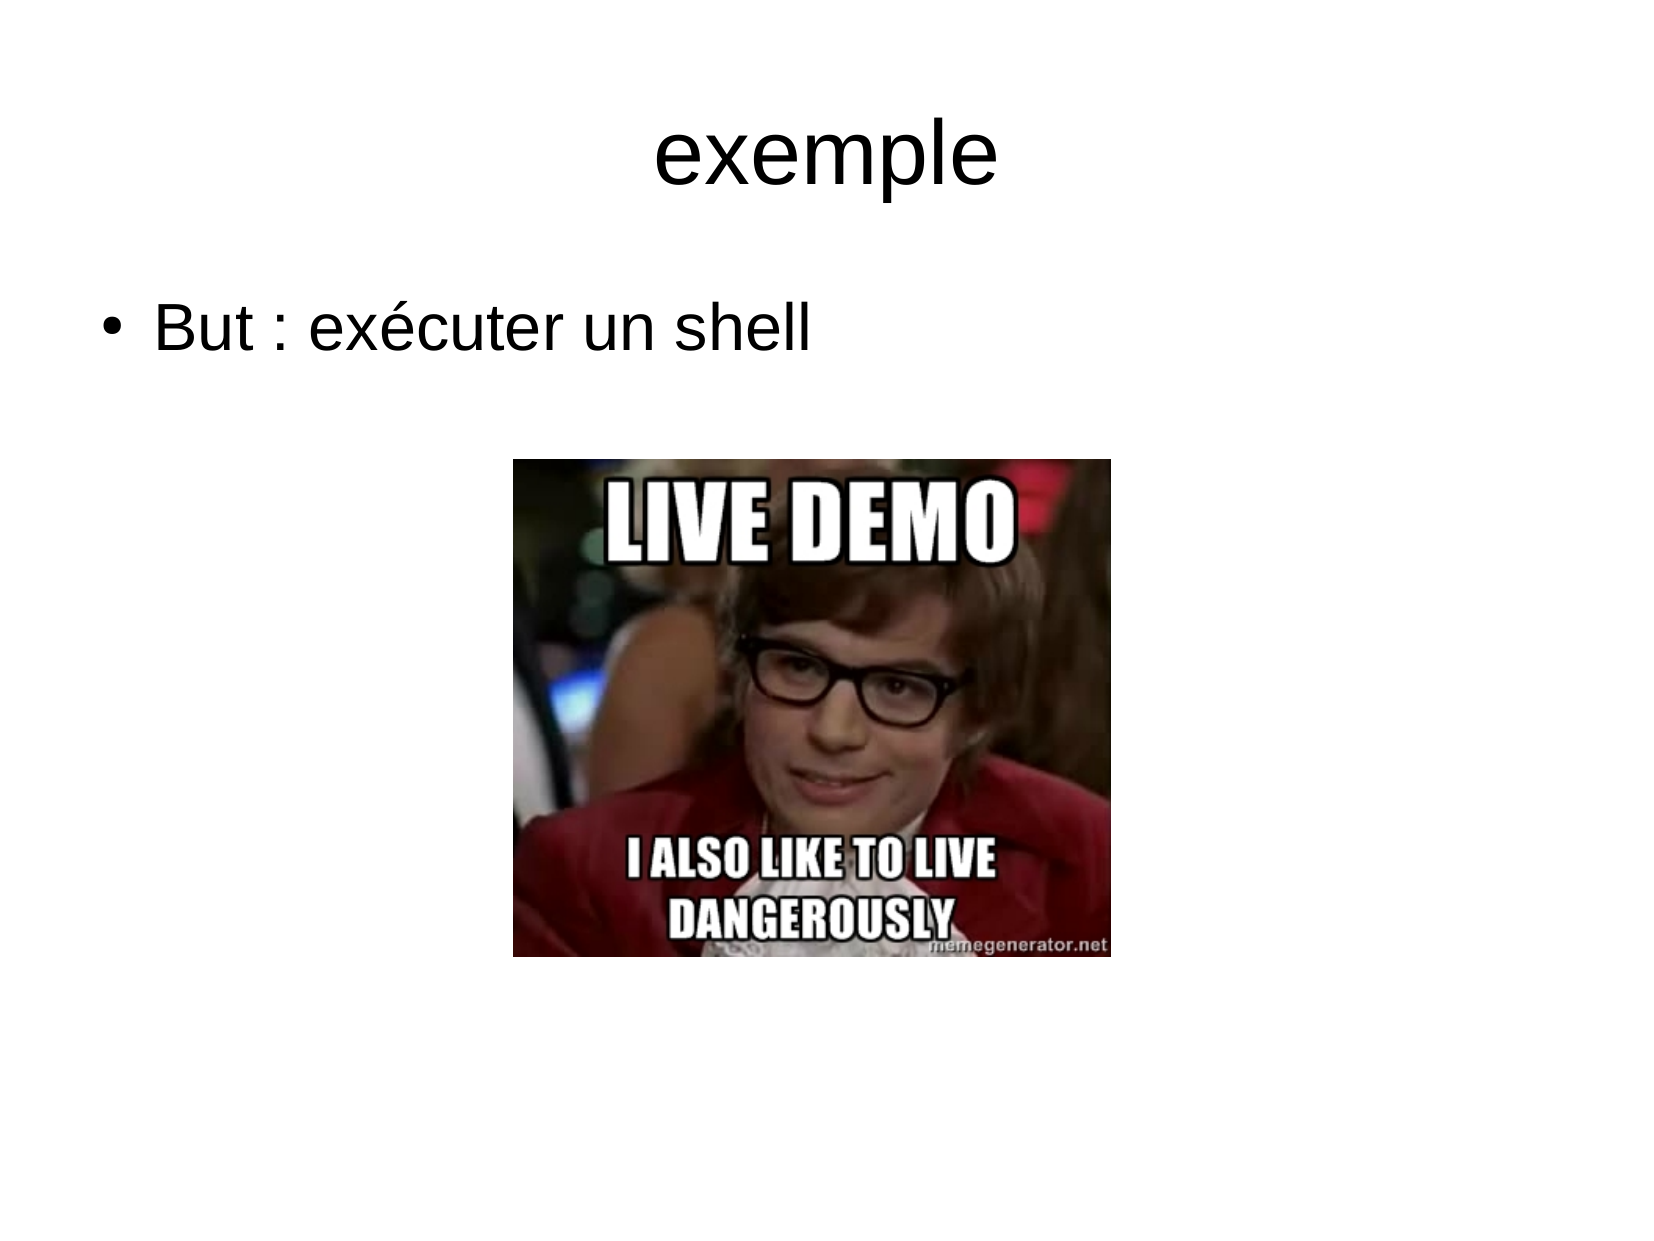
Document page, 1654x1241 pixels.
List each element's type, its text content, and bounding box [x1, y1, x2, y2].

title exemple [82, 49, 1571, 257]
list But : exécuter un shell [82, 290, 1571, 1010]
picture [513, 459, 1111, 957]
